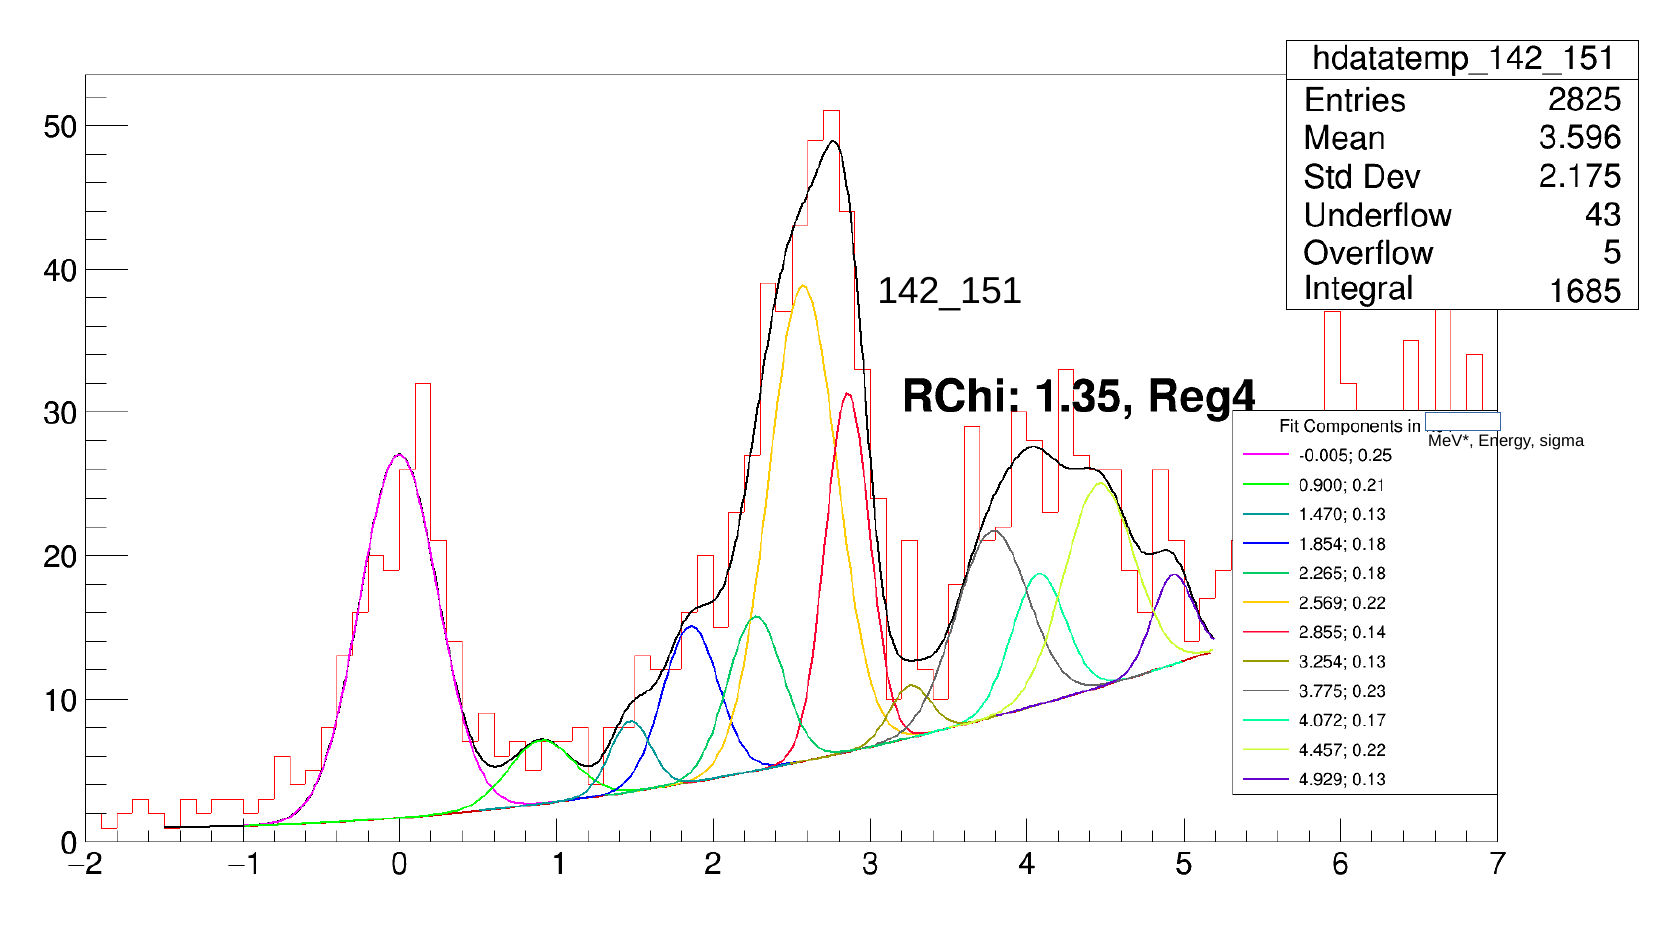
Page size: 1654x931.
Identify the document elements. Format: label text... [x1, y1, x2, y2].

text_box MeV*, Energy, sigma [1413, 424, 1601, 482]
picture [3, 28, 1654, 900]
text_box 142_151 [862, 262, 1038, 320]
text_box [1425, 412, 1501, 431]
